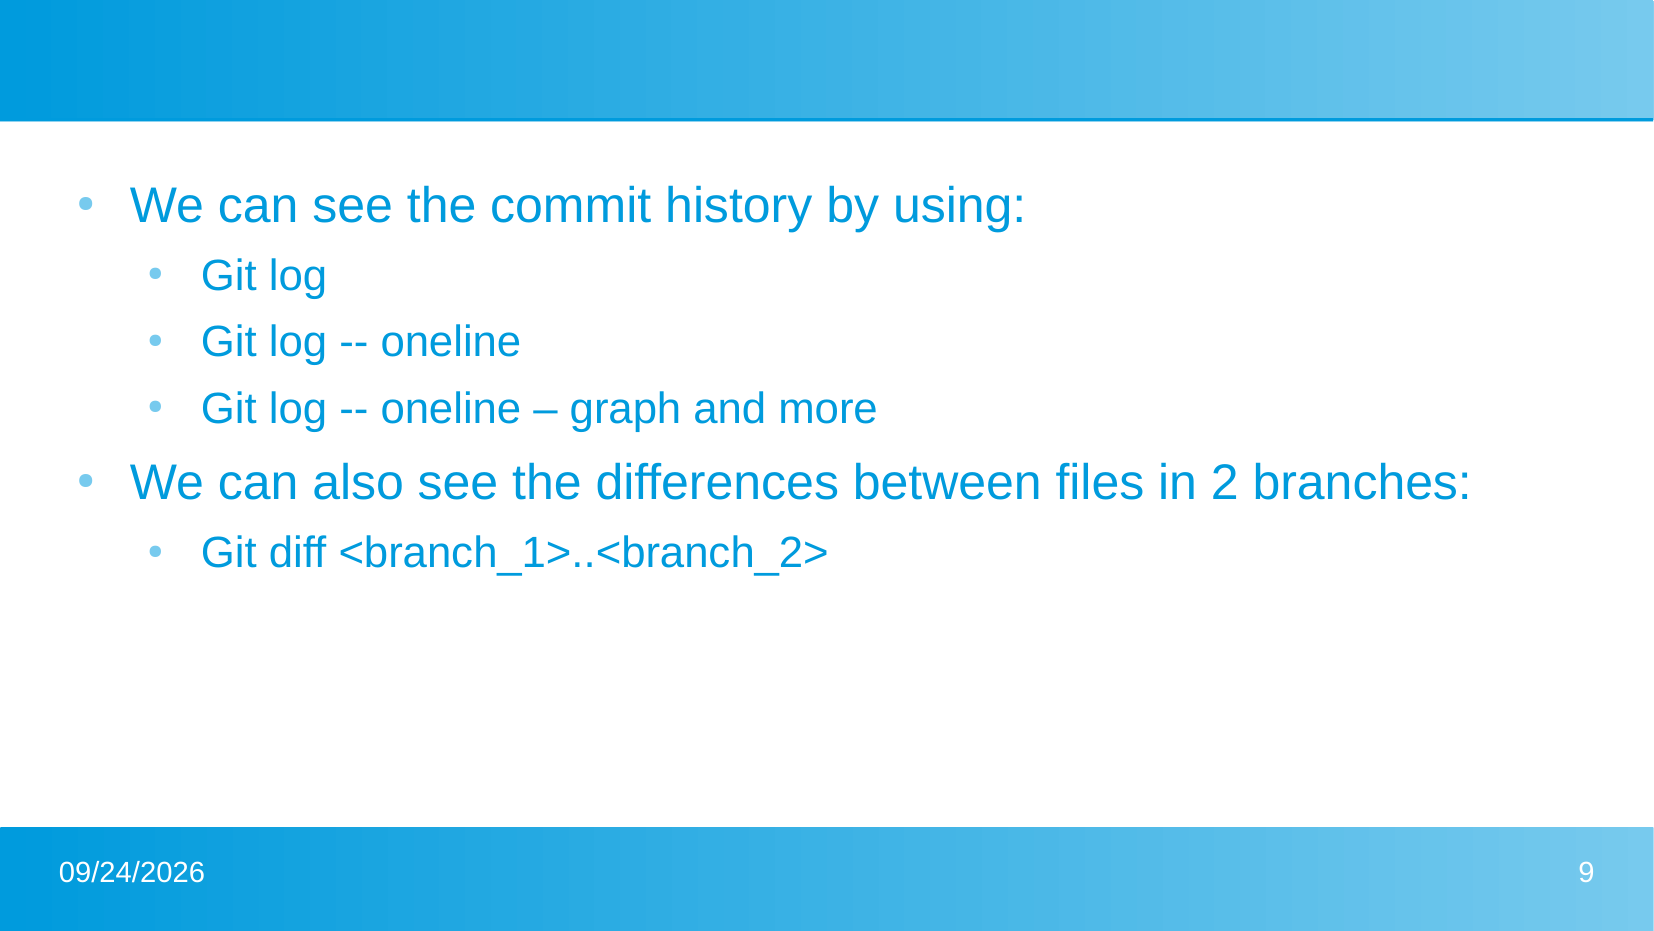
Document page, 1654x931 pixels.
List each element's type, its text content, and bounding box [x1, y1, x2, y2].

list We can see the commit history by using: Git log Git log -- oneline Git log -- oneline – graph and more We can also see the differences between files in 2 branches: Git diff <branch_1>..<branch_2> [59, 177, 1595, 768]
